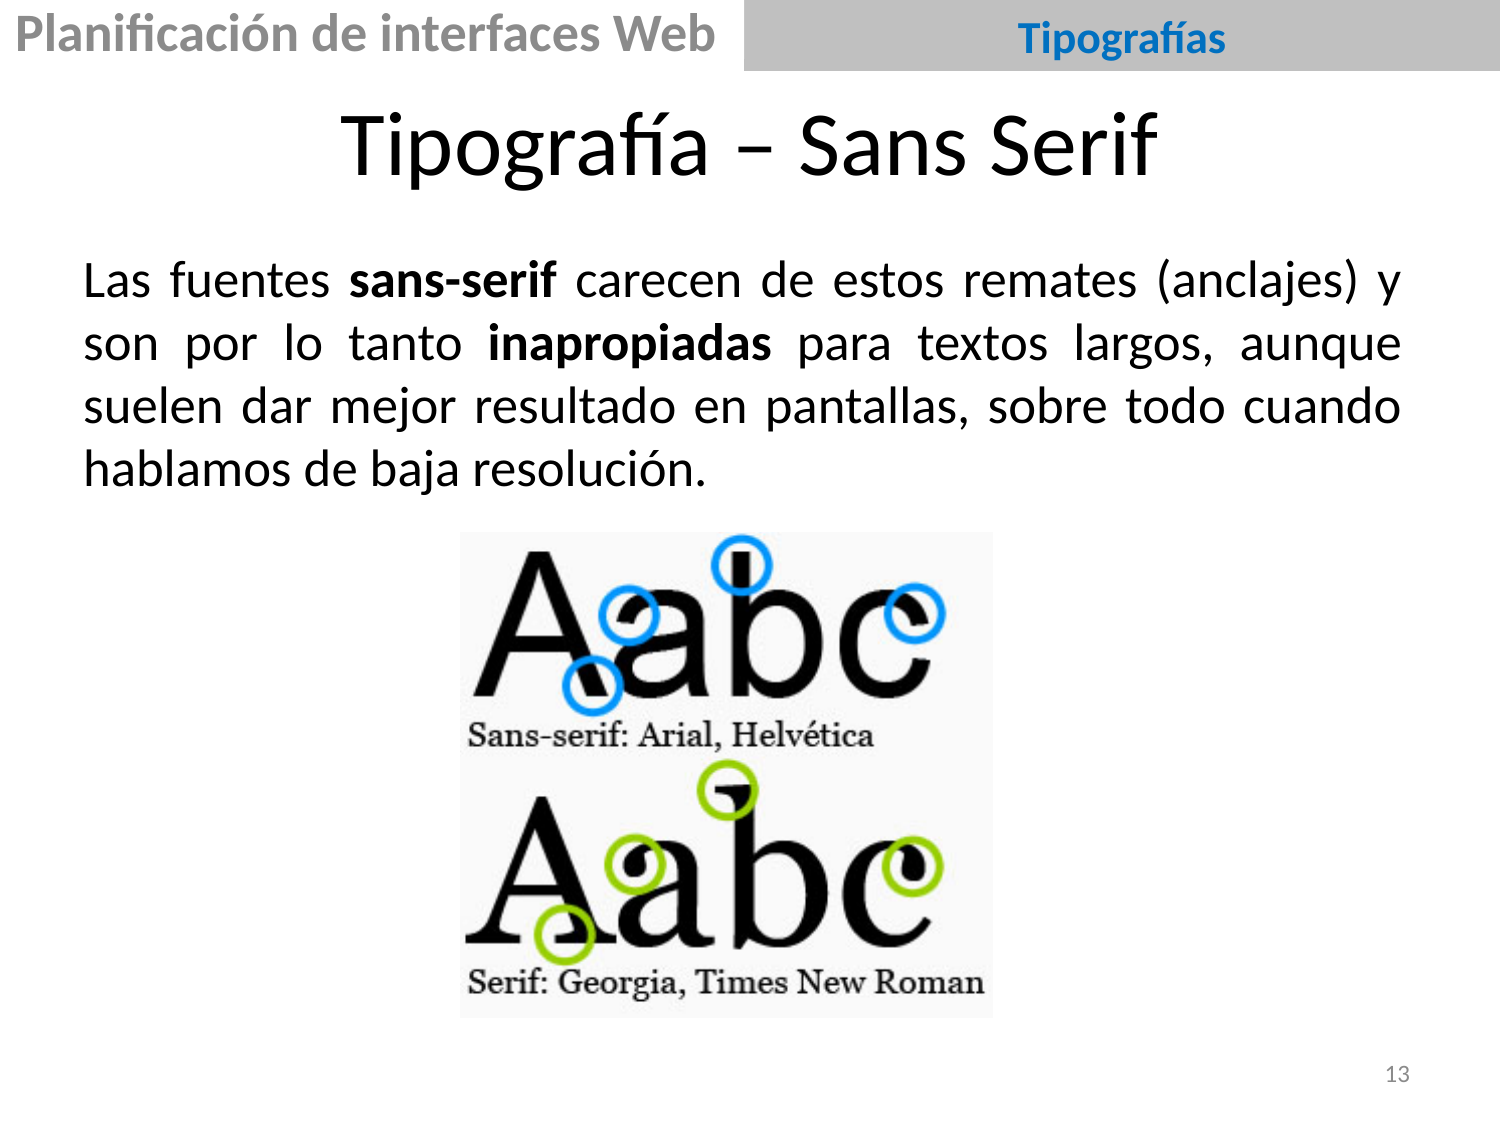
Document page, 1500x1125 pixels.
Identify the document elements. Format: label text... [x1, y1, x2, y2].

title Tipografías [744, 0, 1500, 71]
slide_number <número> [1074, 1042, 1425, 1103]
list Las fuentes sans-serif carecen de estos remates (anclajes) y son por lo tanto inapropiadas para textos largos, aunque suelen dar mejor resultado en pantallas, sobre todo cuando hablamos de baja resolución. [23, 215, 1418, 508]
title Planificación de interfaces Web [0, 0, 745, 60]
title Tipografía – Sans Serif [75, 60, 1425, 233]
picture [460, 532, 993, 1018]
